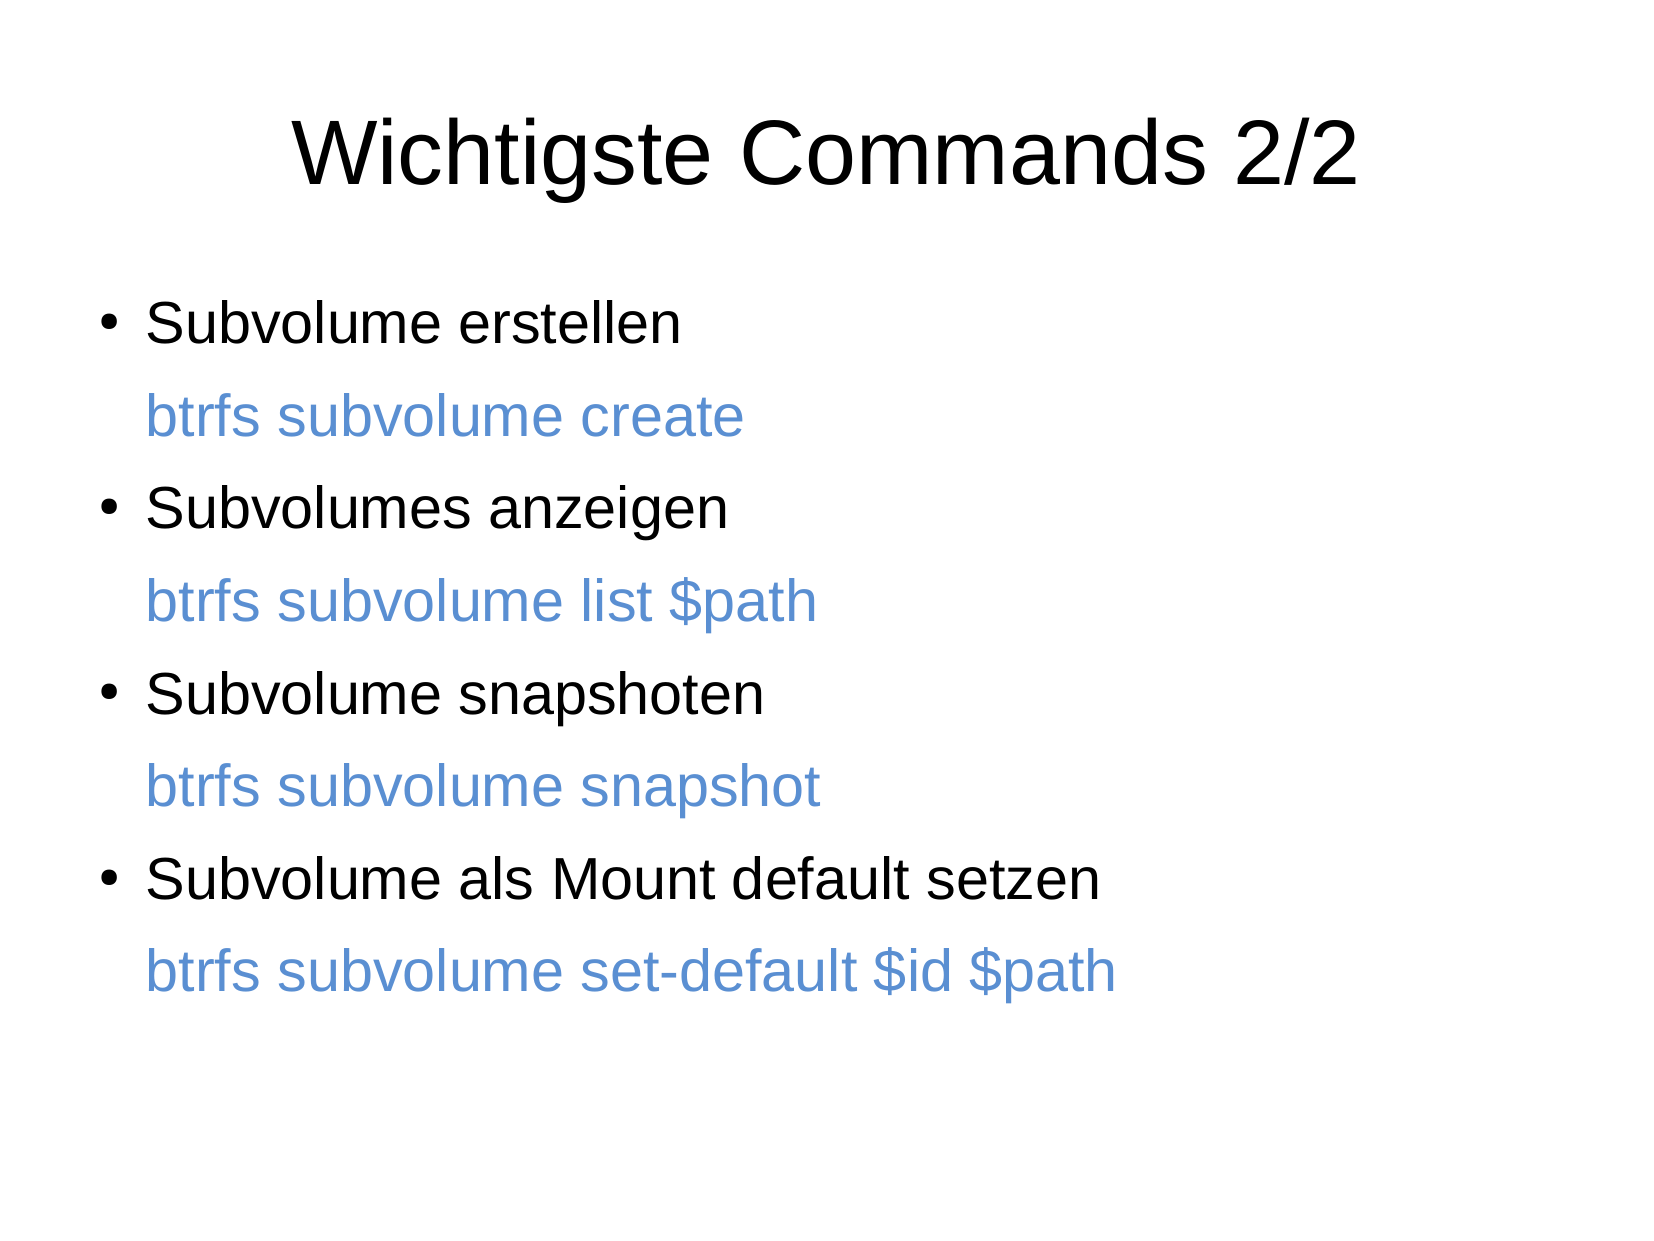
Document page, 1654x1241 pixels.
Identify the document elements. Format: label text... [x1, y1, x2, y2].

title Wichtigste Commands 2/2 [82, 49, 1571, 257]
list Subvolume erstellen btrfs subvolume create Subvolumes anzeigen btrfs subvolume list $path Subvolume snapshoten btrfs subvolume snapshot Subvolume als Mount default setzen btrfs subvolume set-default $id $path [82, 290, 1571, 1010]
